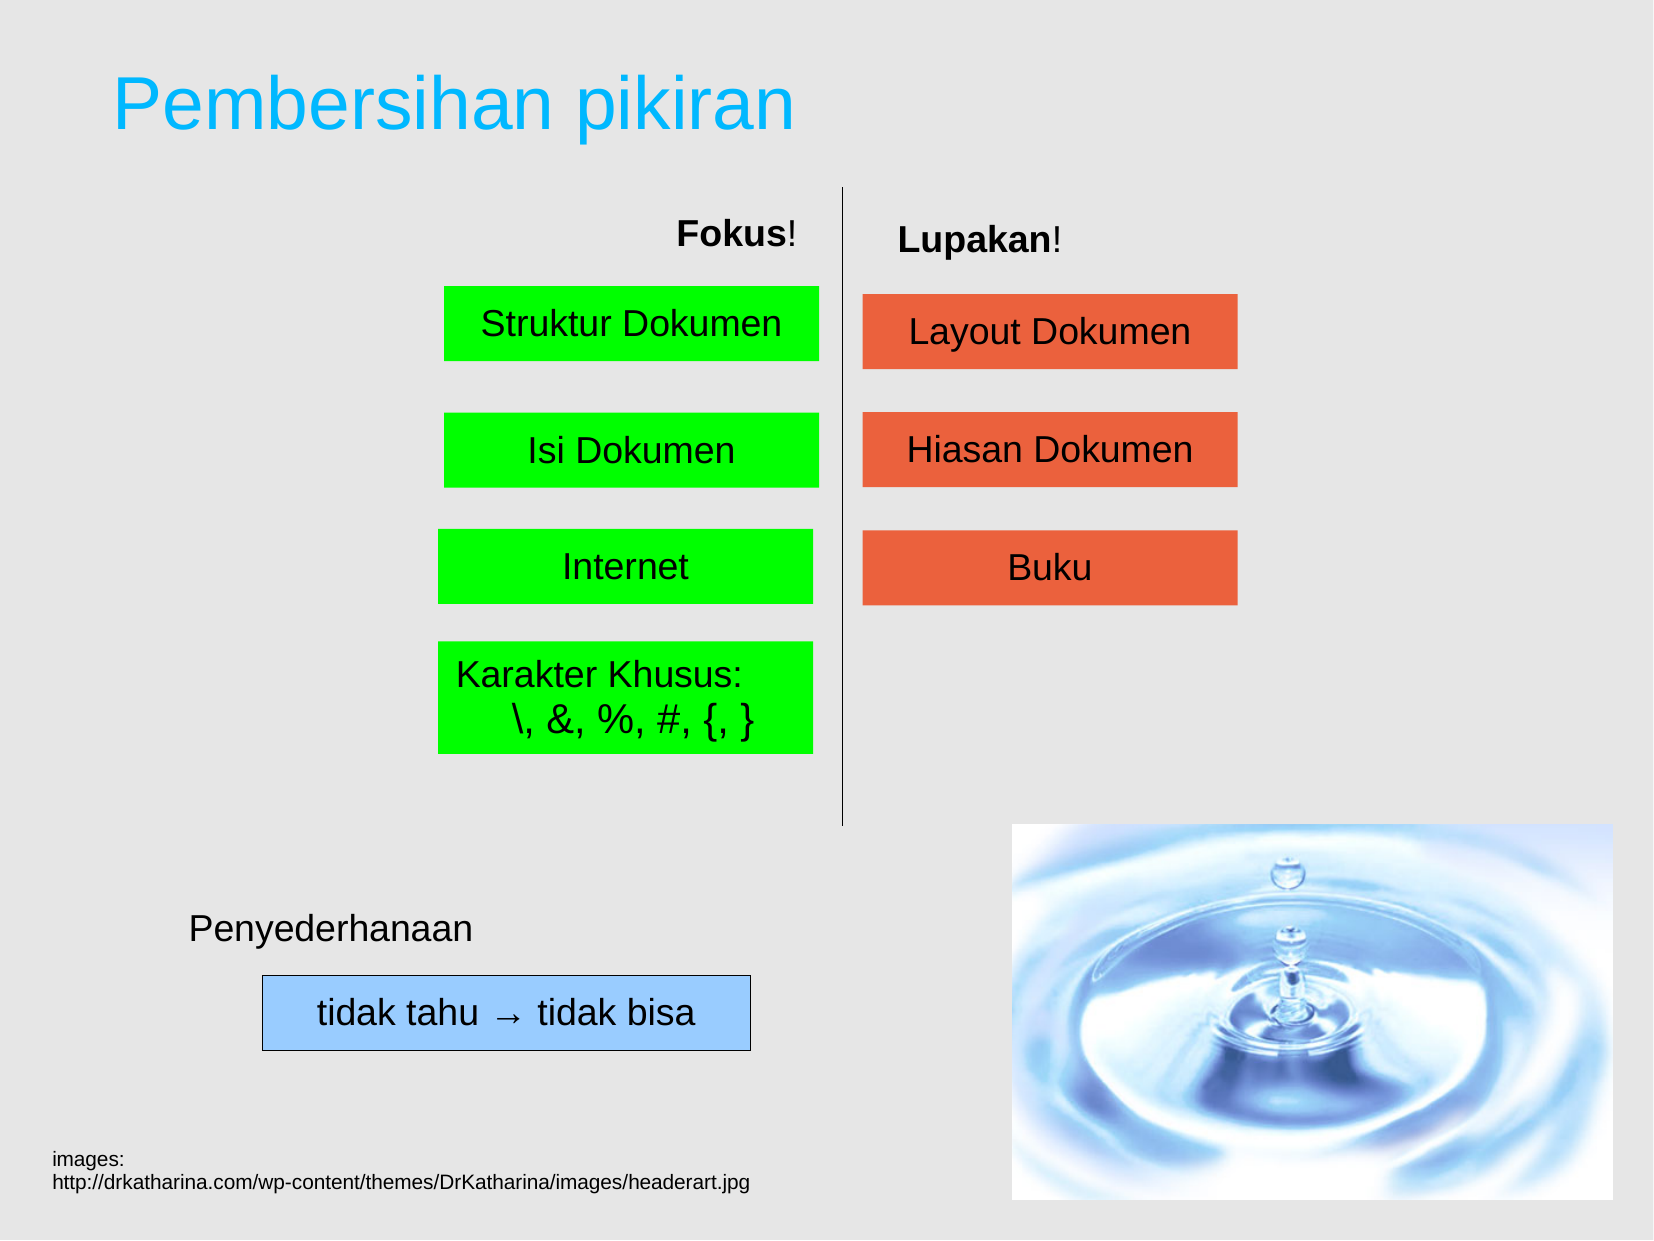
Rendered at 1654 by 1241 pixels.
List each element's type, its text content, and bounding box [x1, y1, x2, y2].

text_box Lupakan! [884, 193, 1072, 265]
text_box Layout Dokumen [862, 294, 1238, 370]
text_box images: http://drkatharina.com/wp-content/themes/DrKatharina/images/headerart.jpg [37, 1140, 1012, 1201]
text_box Karakter Khusus: \, &, %, #, {, } [438, 641, 814, 754]
text_box Hiasan Dokumen [862, 412, 1238, 488]
text_box tidak tahu → tidak bisa [262, 975, 751, 1051]
text_box Buku [862, 530, 1238, 606]
text_box Internet [438, 528, 814, 604]
text_box Isi Dokumen [444, 412, 820, 488]
picture [1012, 824, 1613, 1201]
text_box Struktur Dokumen [444, 286, 820, 362]
title Pembersihan pikiran [112, 56, 1571, 151]
text_box Fokus! [663, 187, 814, 259]
text_box Penyederhanaan [173, 900, 488, 957]
